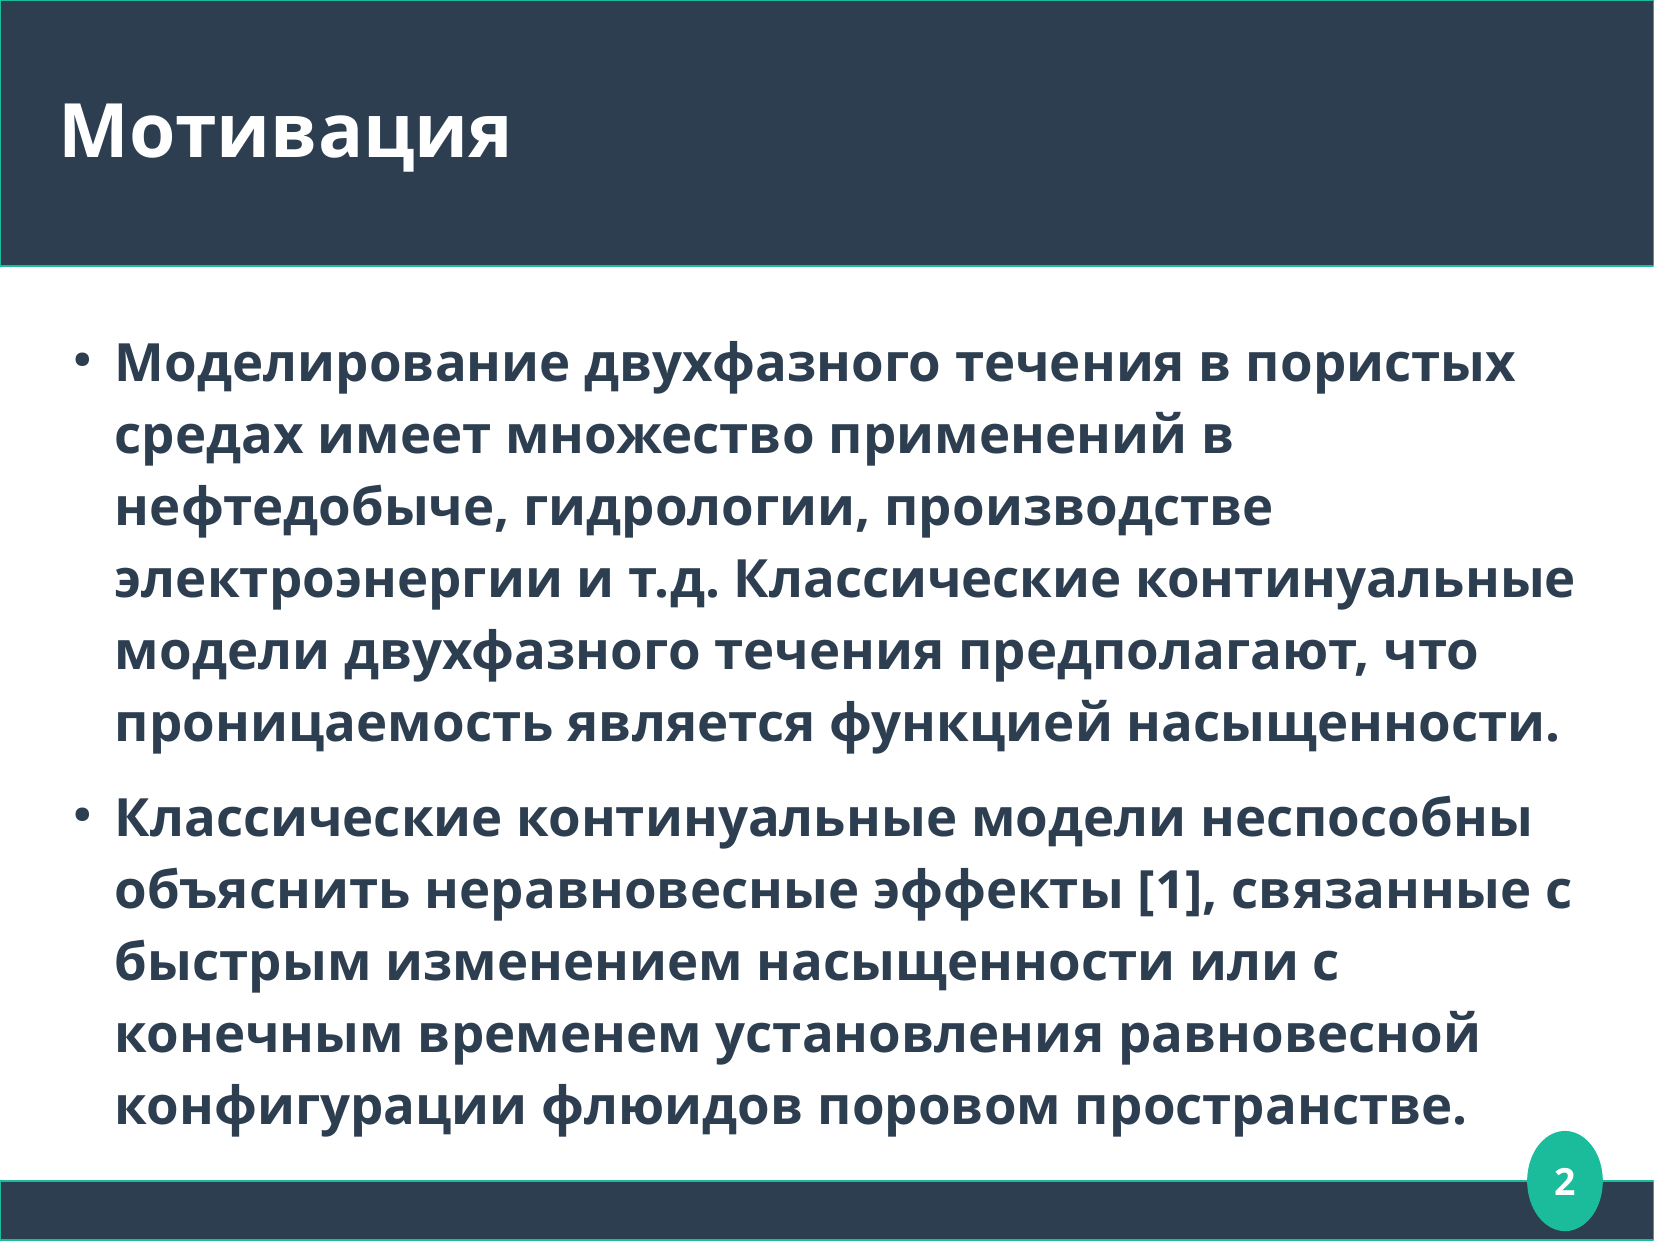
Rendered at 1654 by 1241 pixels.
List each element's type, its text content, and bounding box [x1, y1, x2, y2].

list Моделирование двухфазного течения в пористых средах имеет множество применений в нефтедобыче, гидрологии, производстве электроэнергии и т.д. Классические континуальные модели двухфазного течения предполагают, что проницаемость является функцией насыщенности. Классические континуальные модели неспособны объяснить неравновесные эффекты [1], связанные с быстрым изменением насыщенности или с конечным временем установления равновесной конфигурации флюидов поровом пространстве. [59, 324, 1595, 1152]
title Мотивация [59, 49, 1595, 207]
